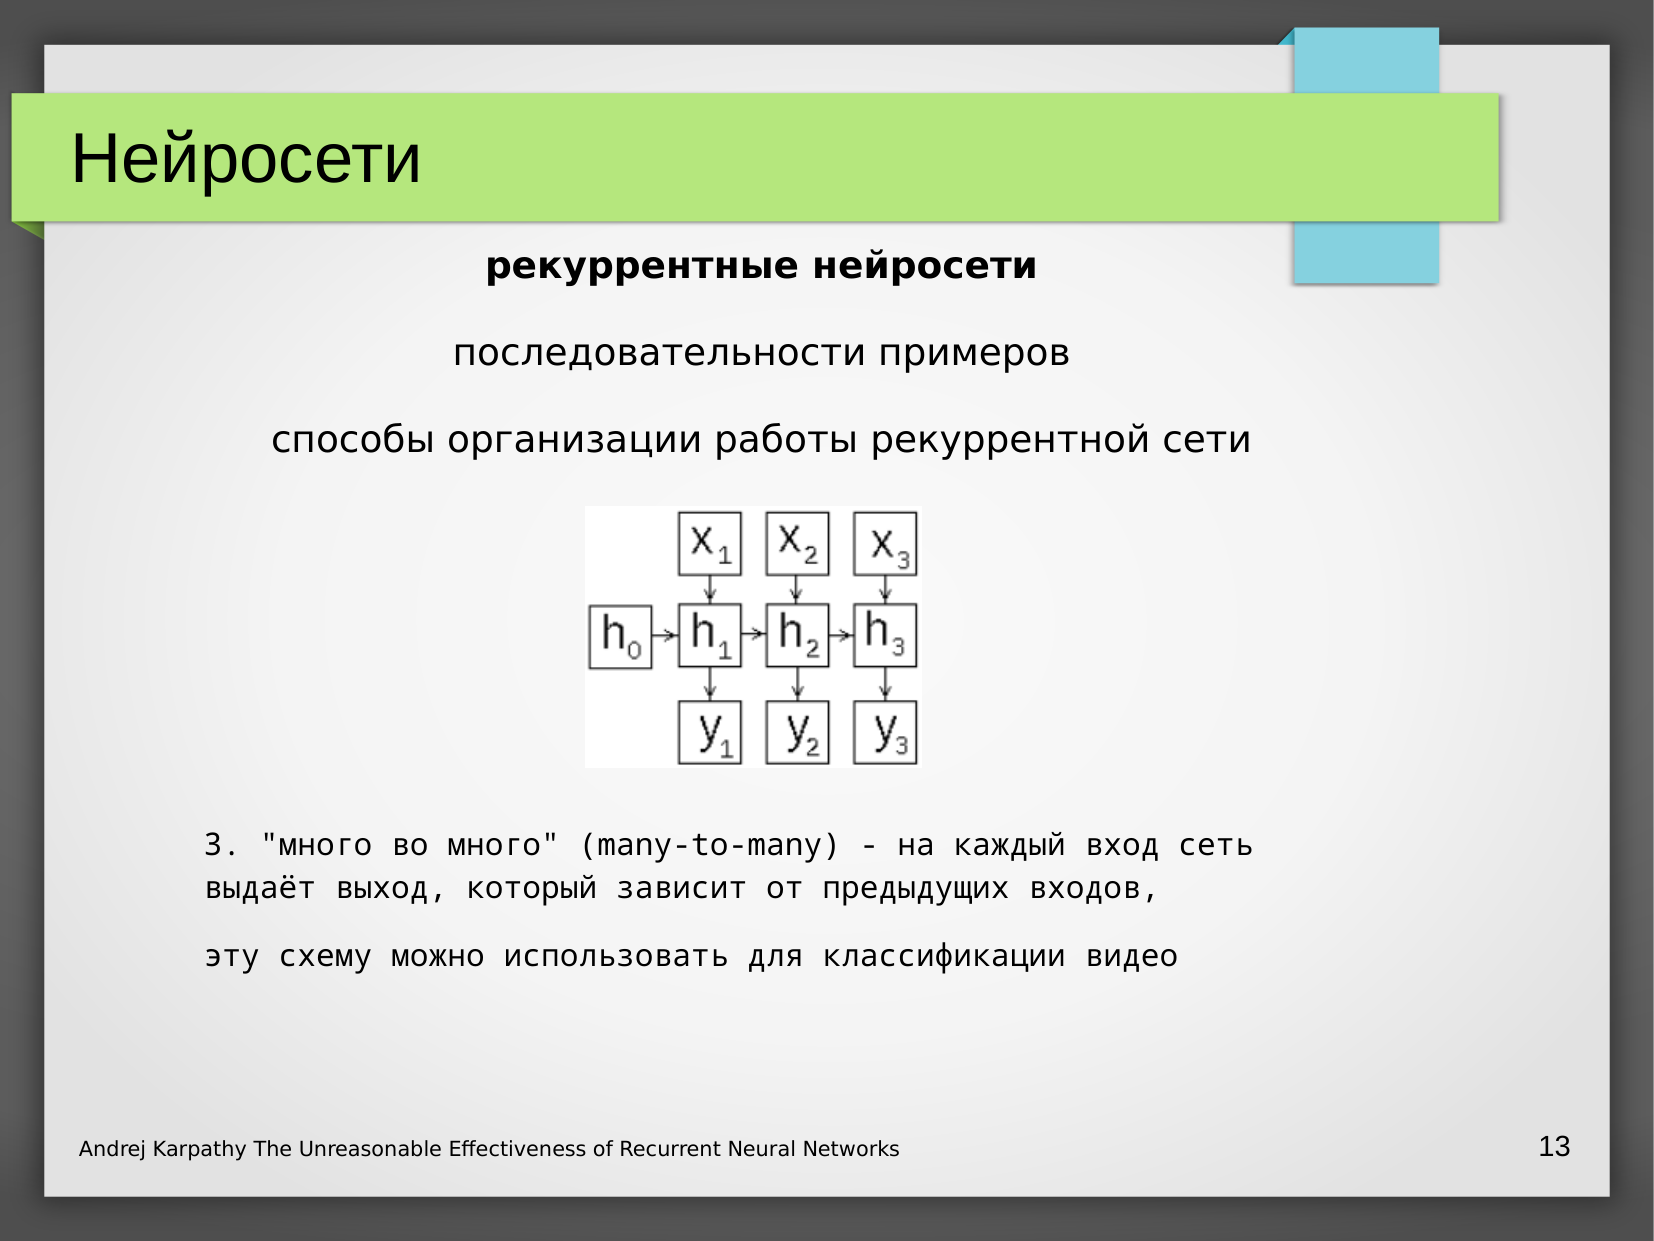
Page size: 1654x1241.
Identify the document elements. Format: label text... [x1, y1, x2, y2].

text_box 3. "много во много" (many-to-many) - на каждый вход сеть выдаёт выход, который зависит от предыдущих входов, эту схему можно использовать для классификации видео [188, 814, 1378, 1046]
text_box рекуррентные нейросети последовательности примеров способы организации работы рекуррентной сети [224, 236, 1300, 513]
picture [0, 0, 1654, 1241]
title Нейросети [70, 118, 1205, 199]
text_box Andrej Karpathy The Unreasonable Effectiveness of Recurrent Neural Networks [64, 1130, 922, 1170]
